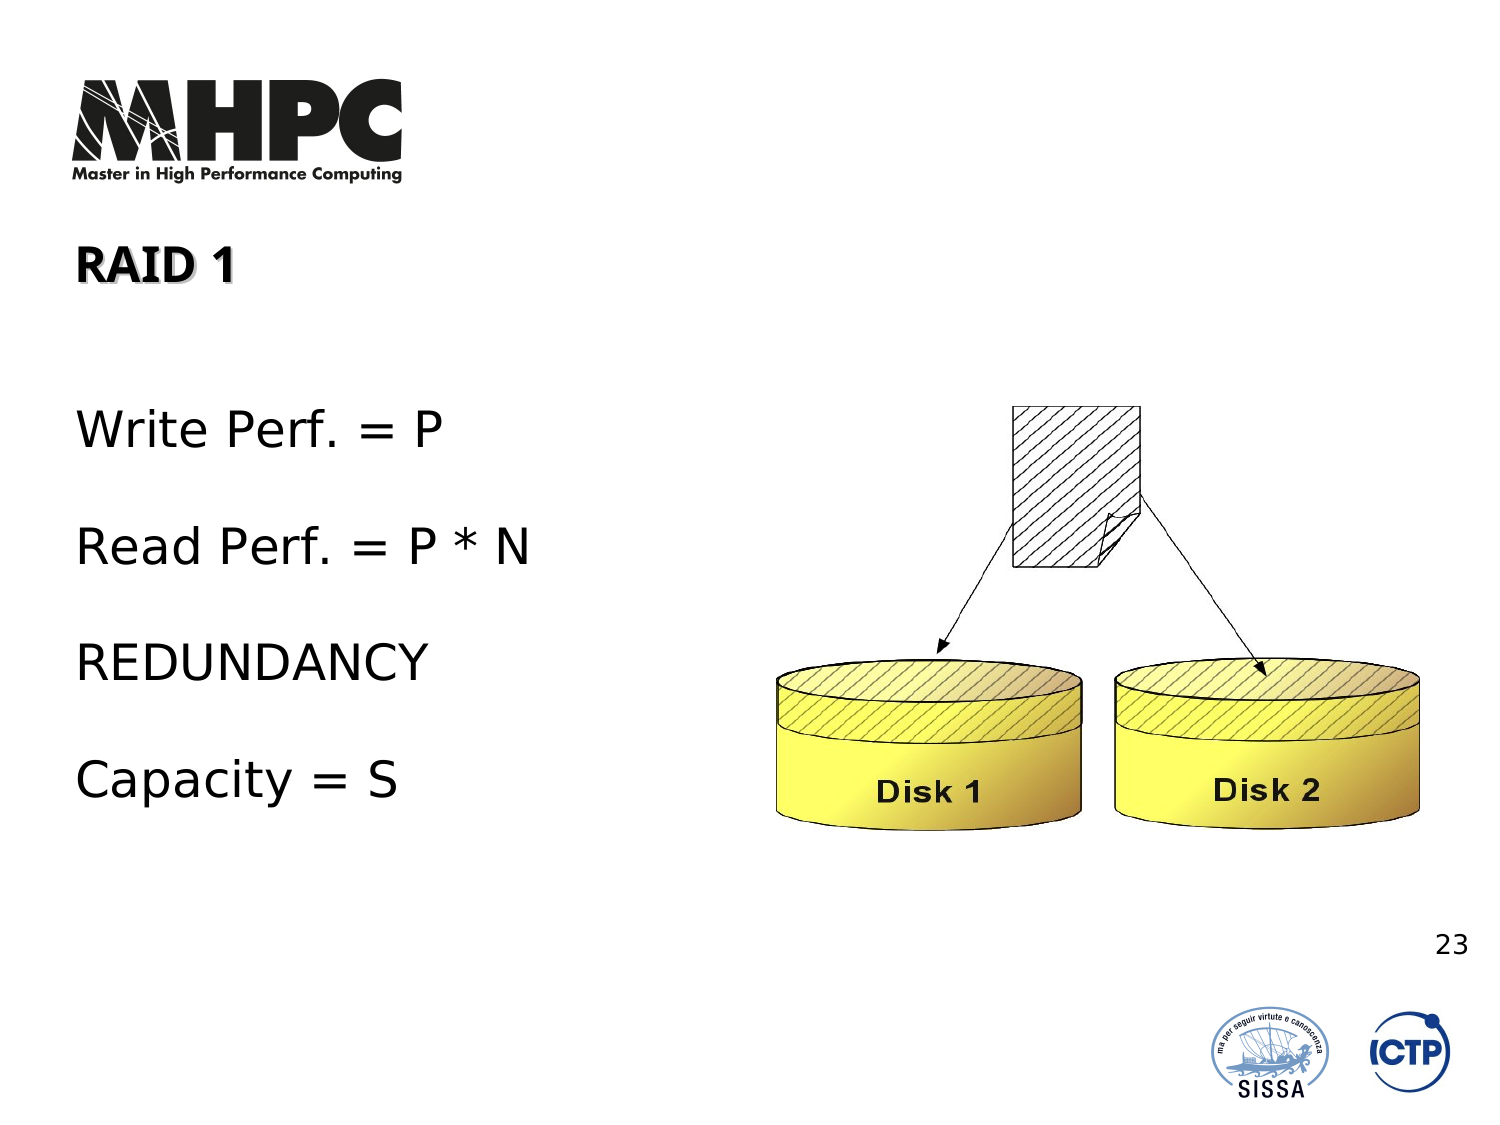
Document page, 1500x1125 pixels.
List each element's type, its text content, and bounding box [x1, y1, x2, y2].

picture [13, 10, 1500, 1125]
title RAID 1 [74, 168, 1296, 357]
subtitle Write Perf. = P Read Perf. = P * N REDUNDANCY Capacity = S [75, 263, 751, 1006]
